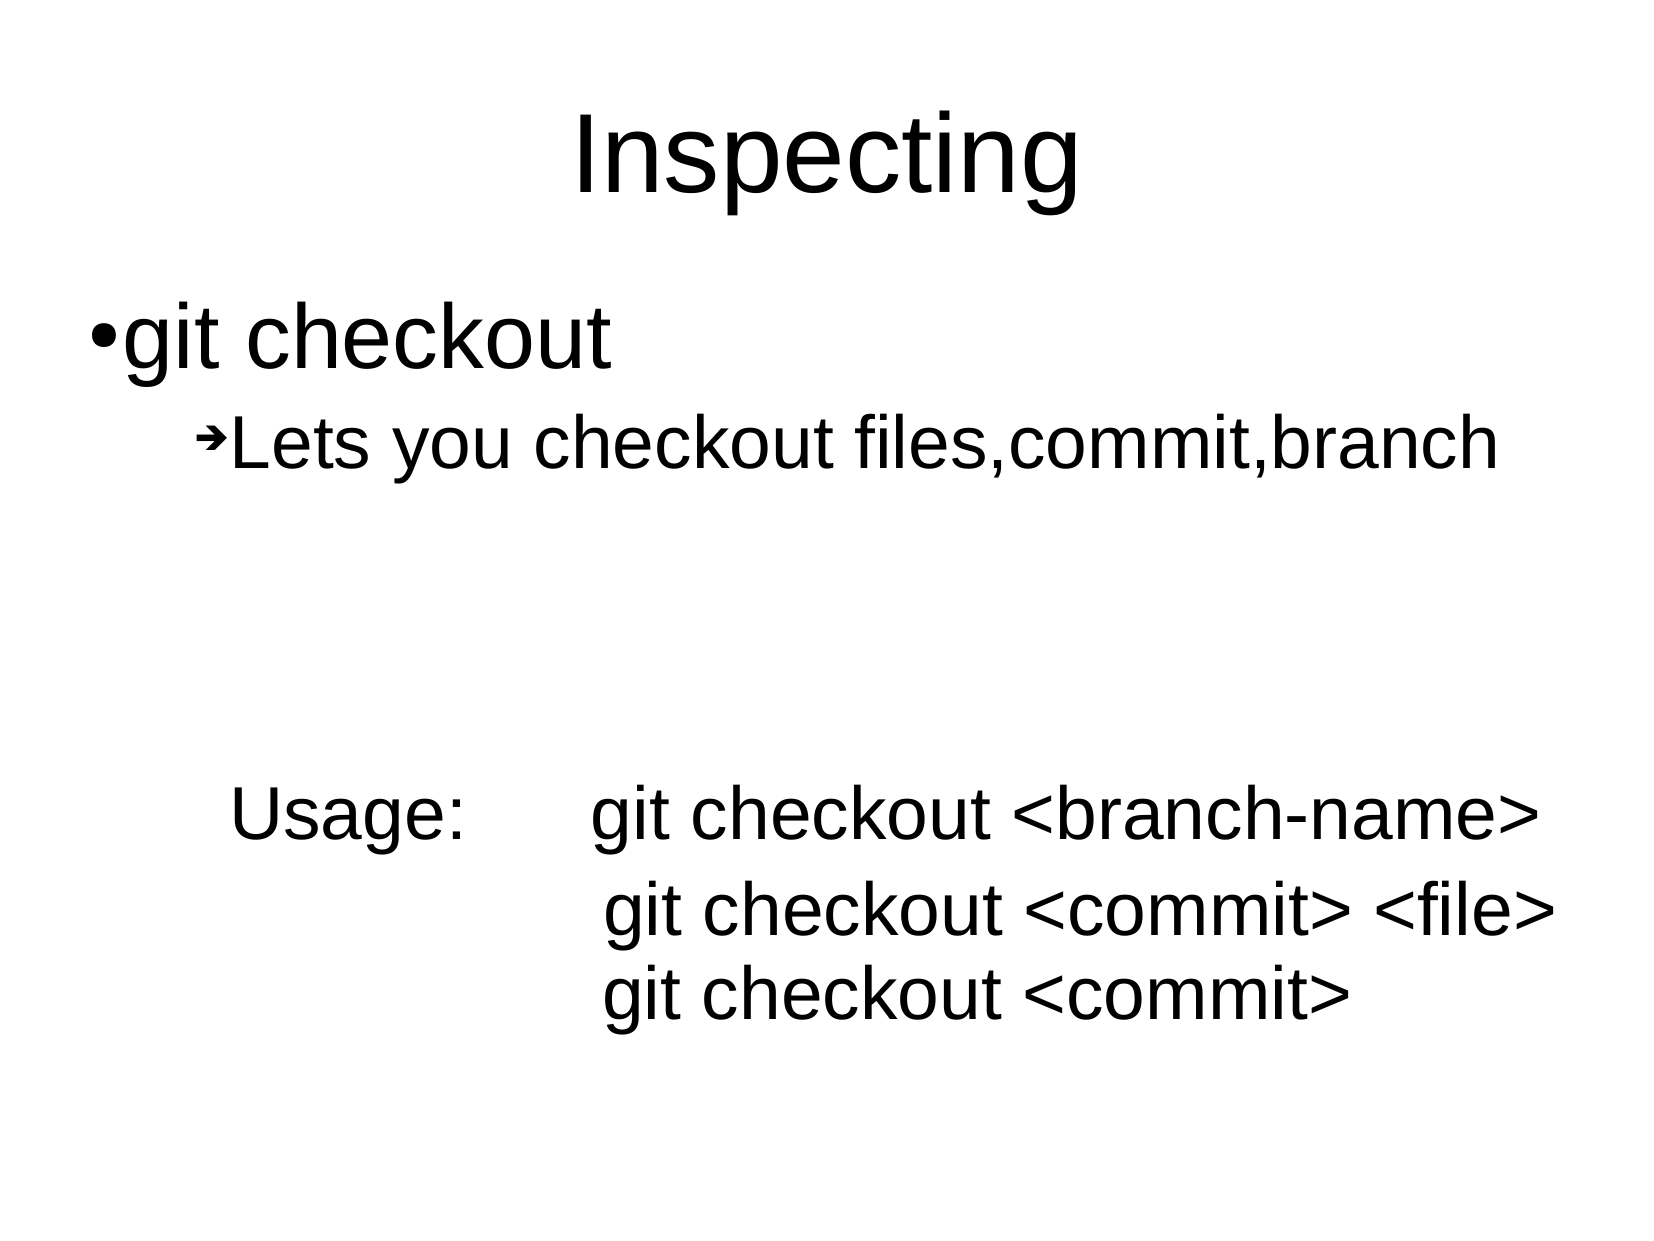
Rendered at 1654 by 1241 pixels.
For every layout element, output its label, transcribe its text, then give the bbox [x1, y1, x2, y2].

list git checkout Lets you checkout files,commit,branch Usage: git checkout <branch-name> git checkout <commit> <file> git checkout <commit> [87, 286, 1576, 1079]
title Inspecting [82, 49, 1571, 257]
